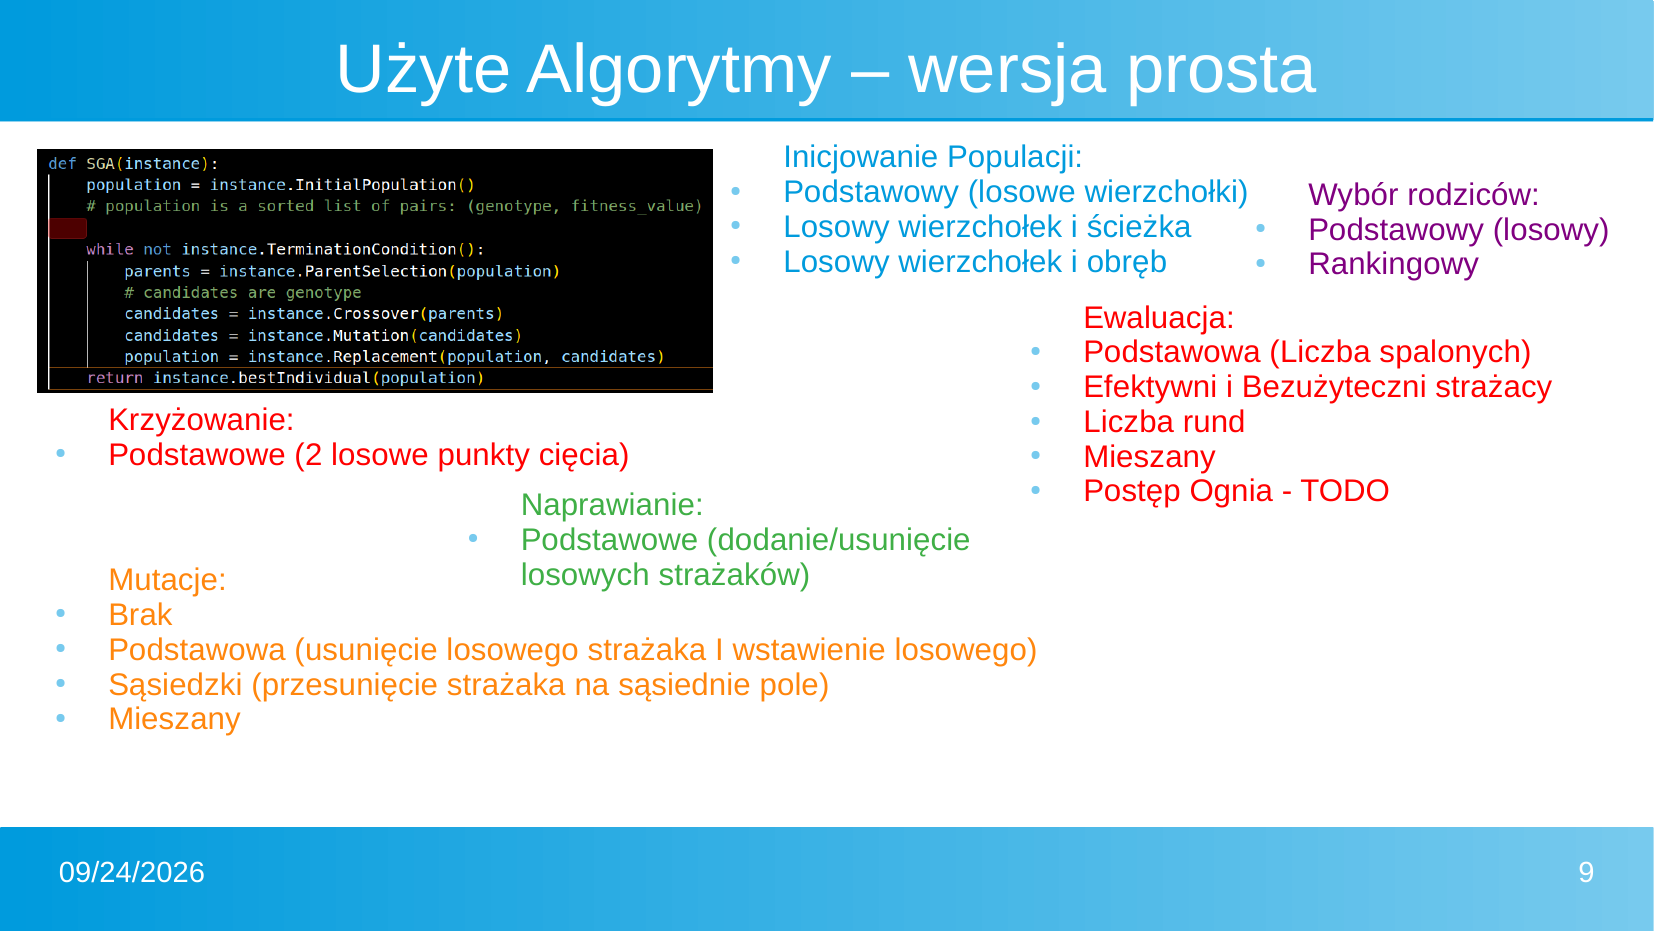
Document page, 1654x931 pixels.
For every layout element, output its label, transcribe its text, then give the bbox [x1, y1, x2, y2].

list Inicjowanie Populacji: Podstawowy (losowe wierzchołki) Losowy wierzchołek i ścieżka Losowy wierzchołek i obręb [712, 139, 1258, 301]
list Krzyżowanie: Podstawowe (2 losowe punkty cięcia) [37, 402, 638, 488]
title Użyte Algorytmy – wersja prosta [59, 29, 1595, 108]
list Wybór rodziców: Podstawowy (losowy) Rankingowy [1237, 177, 1654, 263]
list Ewaluacja: Podstawowa (Liczba spalonych) Efektywni i Bezużyteczni strażacy Liczba rund Mieszany Postęp Ognia - TODO [1012, 300, 1576, 713]
list Mutacje: Brak Podstawowa (usunięcie losowego strażaka I wstawienie losowego) Sąsiedzki (przesunięcie strażaka na sąsiednie pole) Mieszany [37, 562, 1088, 761]
list Naprawianie: Podstawowe (dodanie/usunięcie losowych strażaków) [450, 487, 1012, 573]
picture [37, 149, 713, 393]
